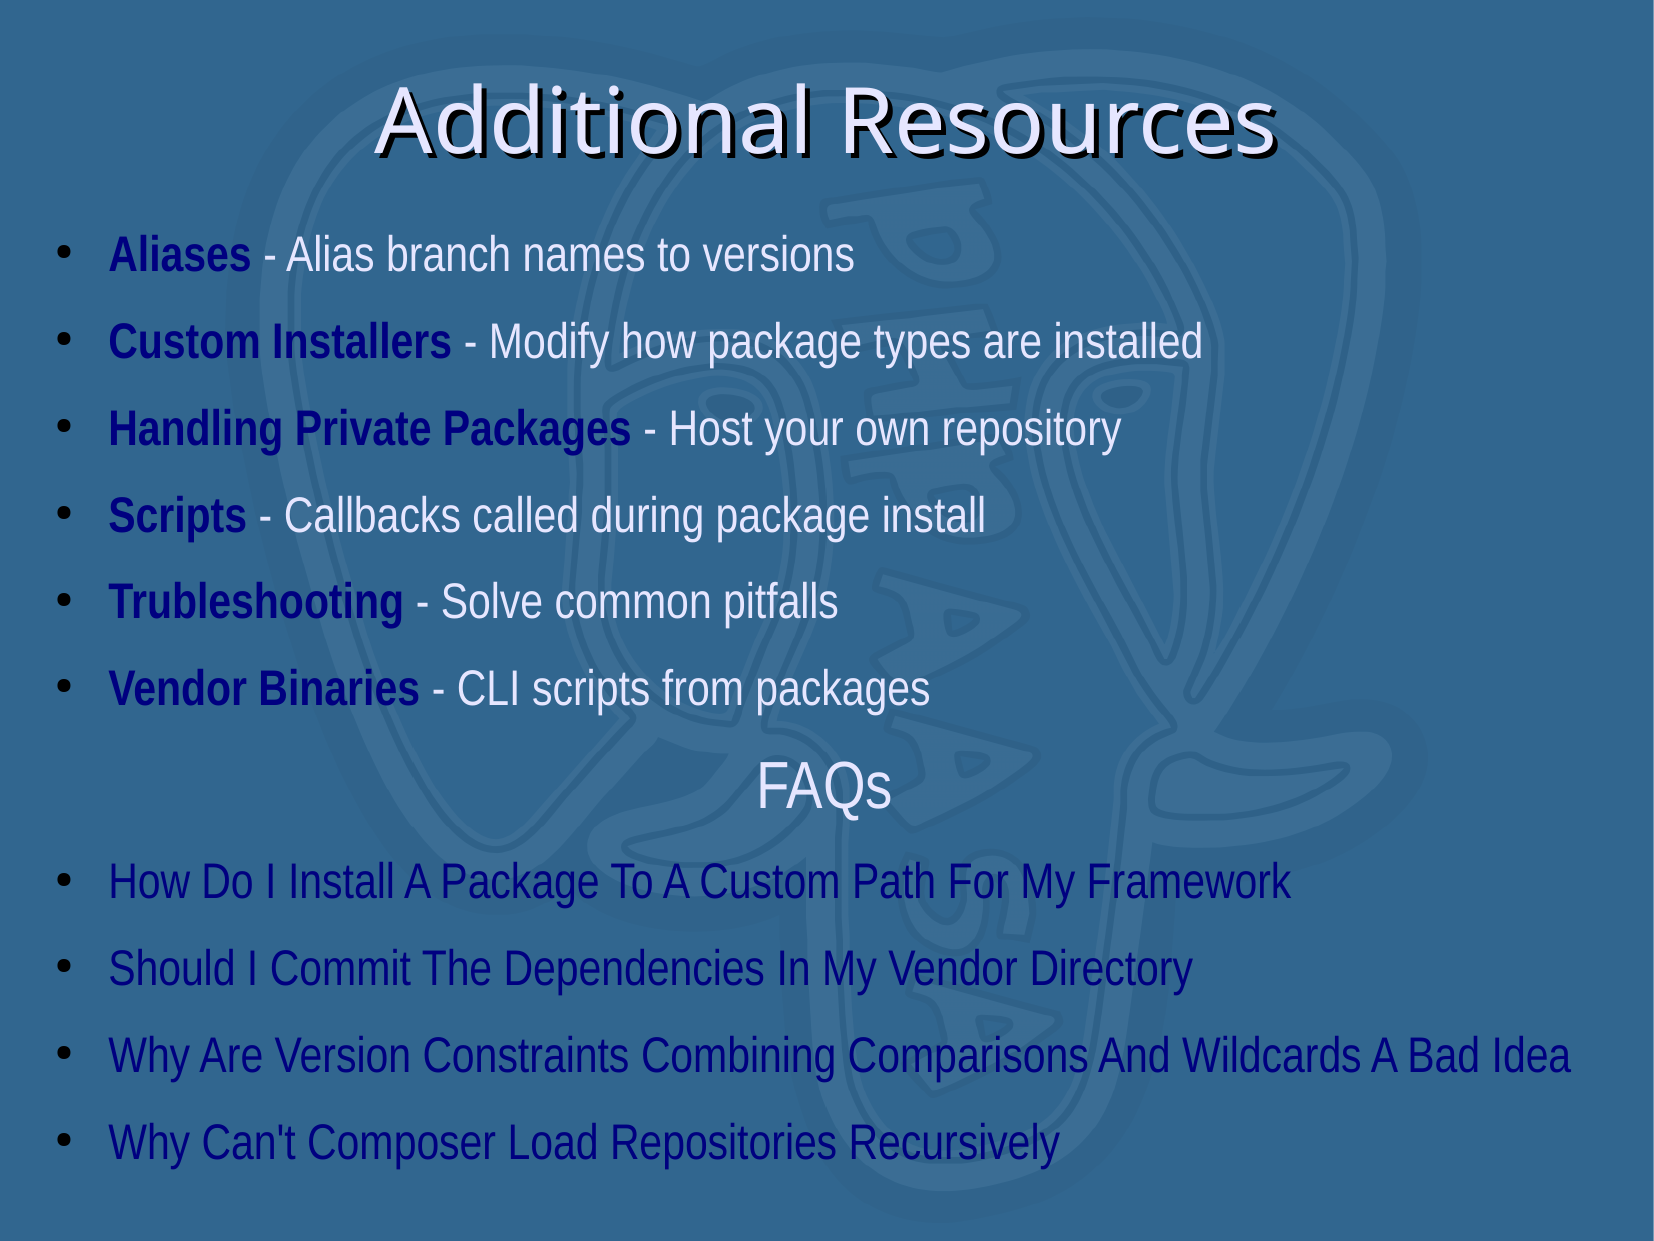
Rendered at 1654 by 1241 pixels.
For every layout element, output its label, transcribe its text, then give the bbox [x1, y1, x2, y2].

list Aliases - Alias branch names to versions Custom Installers - Modify how package types are installed Handling Private Packages - Host your own repository Scripts - Callbacks called during package install Trubleshooting - Solve common pitfalls Vendor Binaries - CLI scripts from packages FAQs How Do I Install A Package To A Custom Path For My Framework Should I Commit The Dependencies In My Vendor Directory Why Are Version Constraints Combining Comparisons And Wildcards A Bad Idea Why Can't Composer Load Repositories Recursively [37, 225, 1613, 1201]
picture [0, 0, 1654, 1241]
title Additional Resources [82, 49, 1571, 188]
